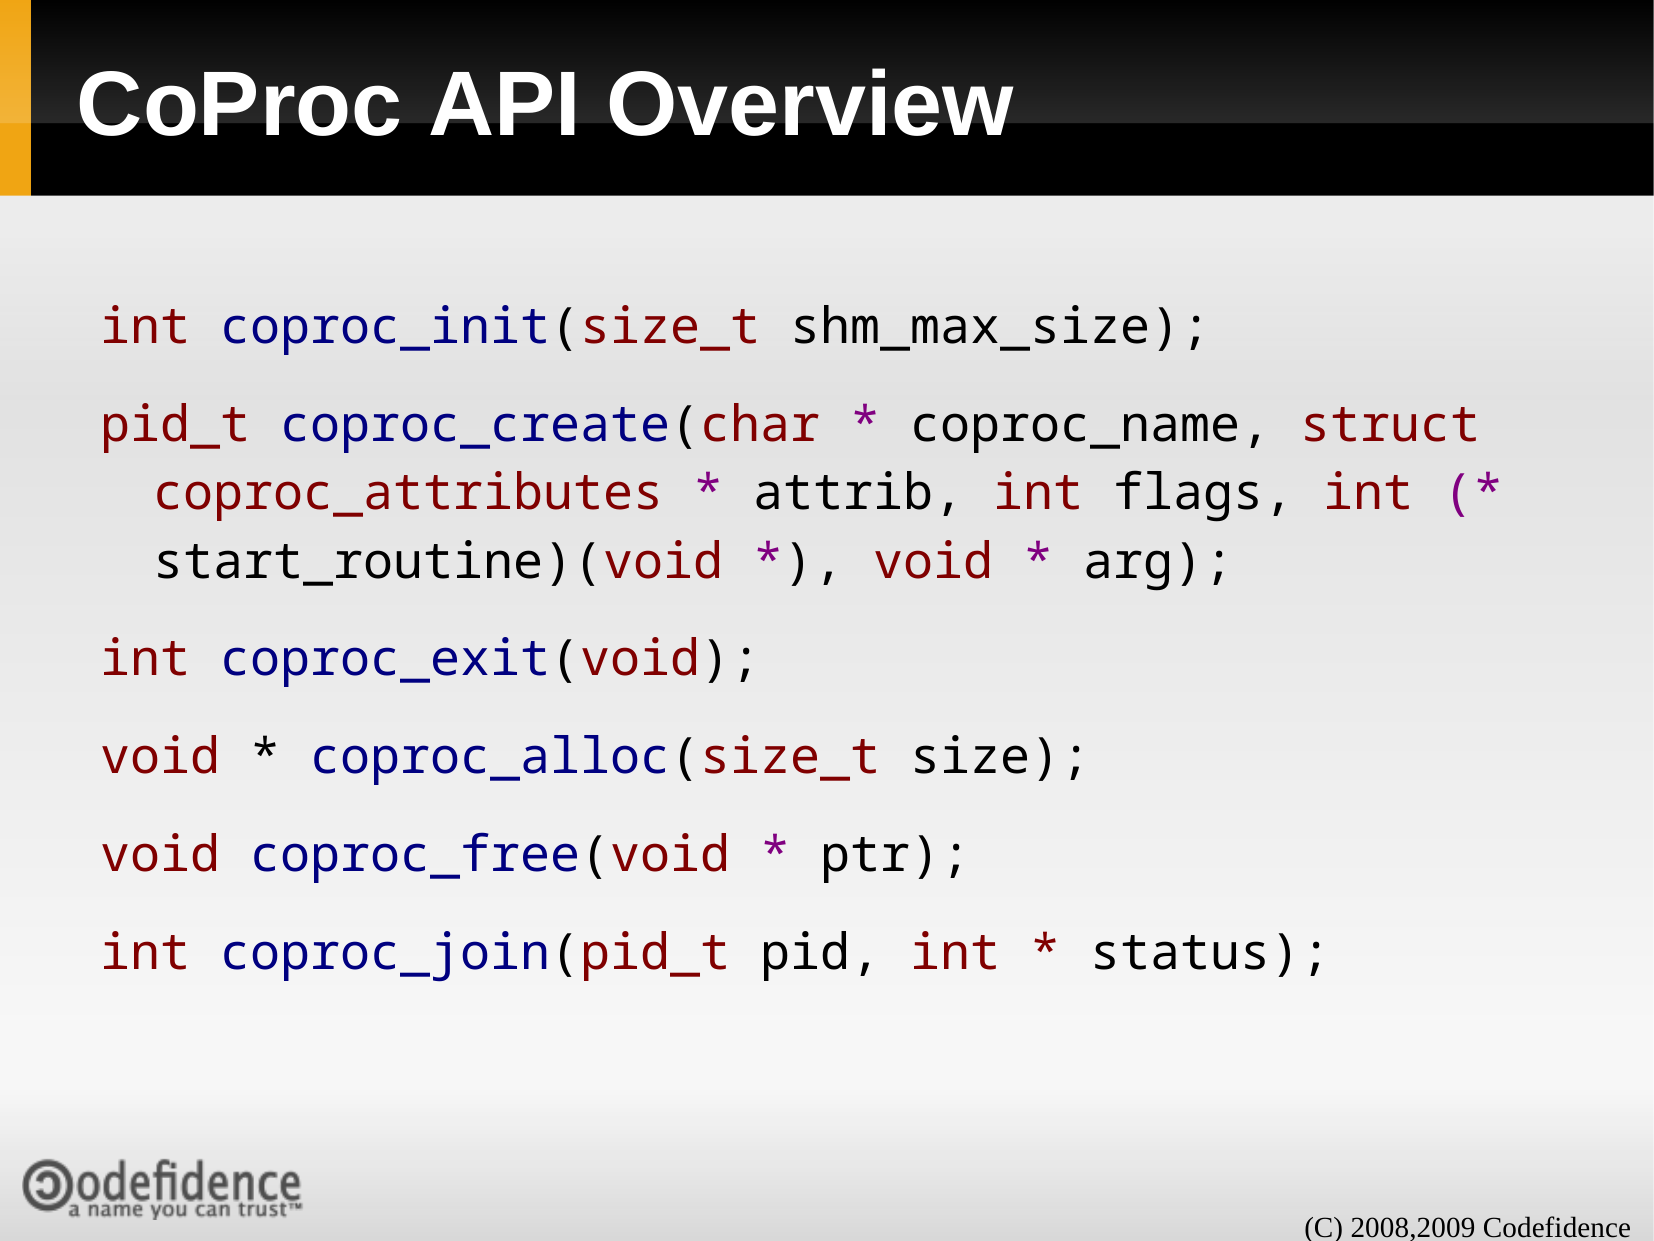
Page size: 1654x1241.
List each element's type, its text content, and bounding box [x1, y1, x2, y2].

list int coproc_init(size_t shm_max_size); pid_t coproc_create(char * coproc_name, struct coproc_attributes * attrib, int flags, int (* start_routine)(void *), void * arg); int coproc_exit(void); void * coproc_alloc(size_t size); void coproc_free(void * ptr); int coproc_join(pid_t pid, int * status); [82, 290, 1571, 1094]
title CoProc API Overview [76, 7, 1565, 200]
picture [0, 0, 1654, 1241]
